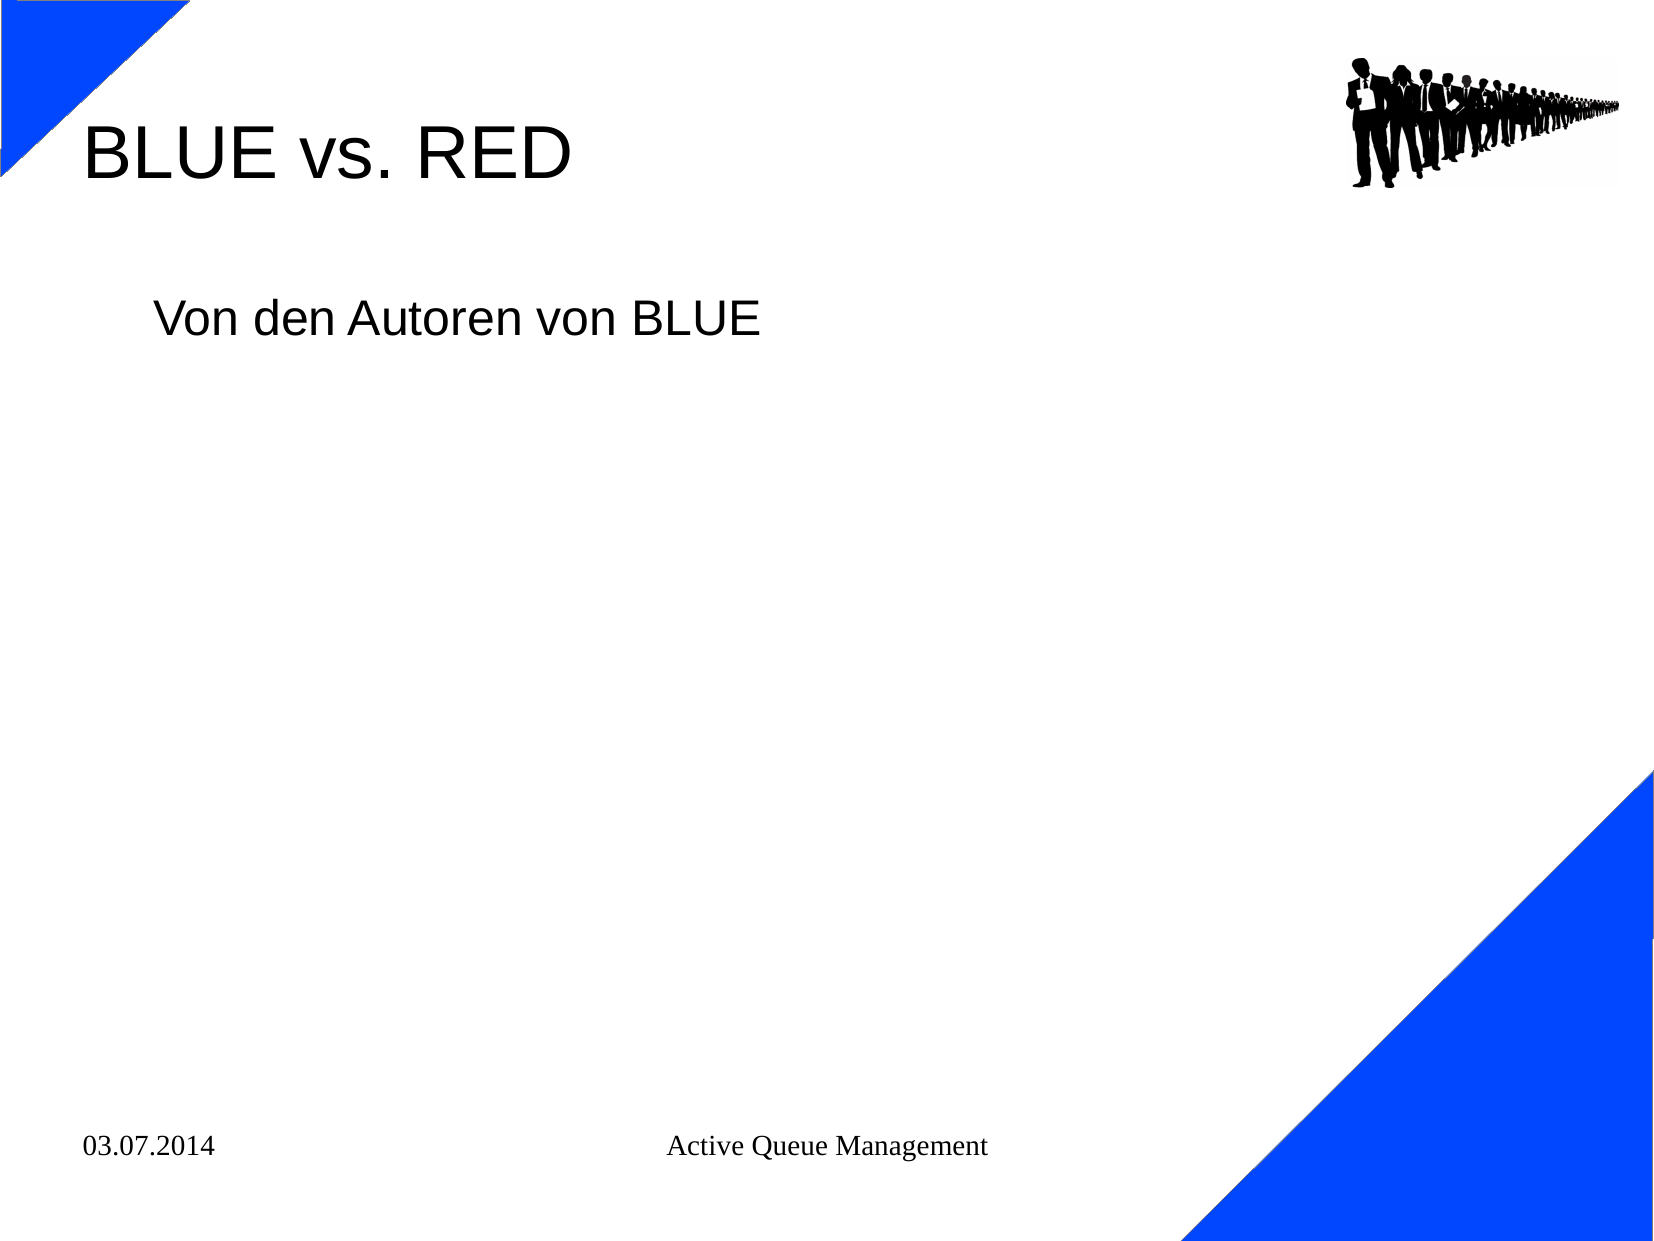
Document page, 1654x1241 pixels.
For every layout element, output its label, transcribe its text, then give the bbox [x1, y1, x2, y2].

picture [1346, 58, 1619, 188]
list Von den Autoren von BLUE [82, 290, 1571, 1109]
text_box [0, 0, 190, 177]
title BLUE vs. RED [82, 49, 1571, 257]
text_box [1180, 770, 1654, 1241]
